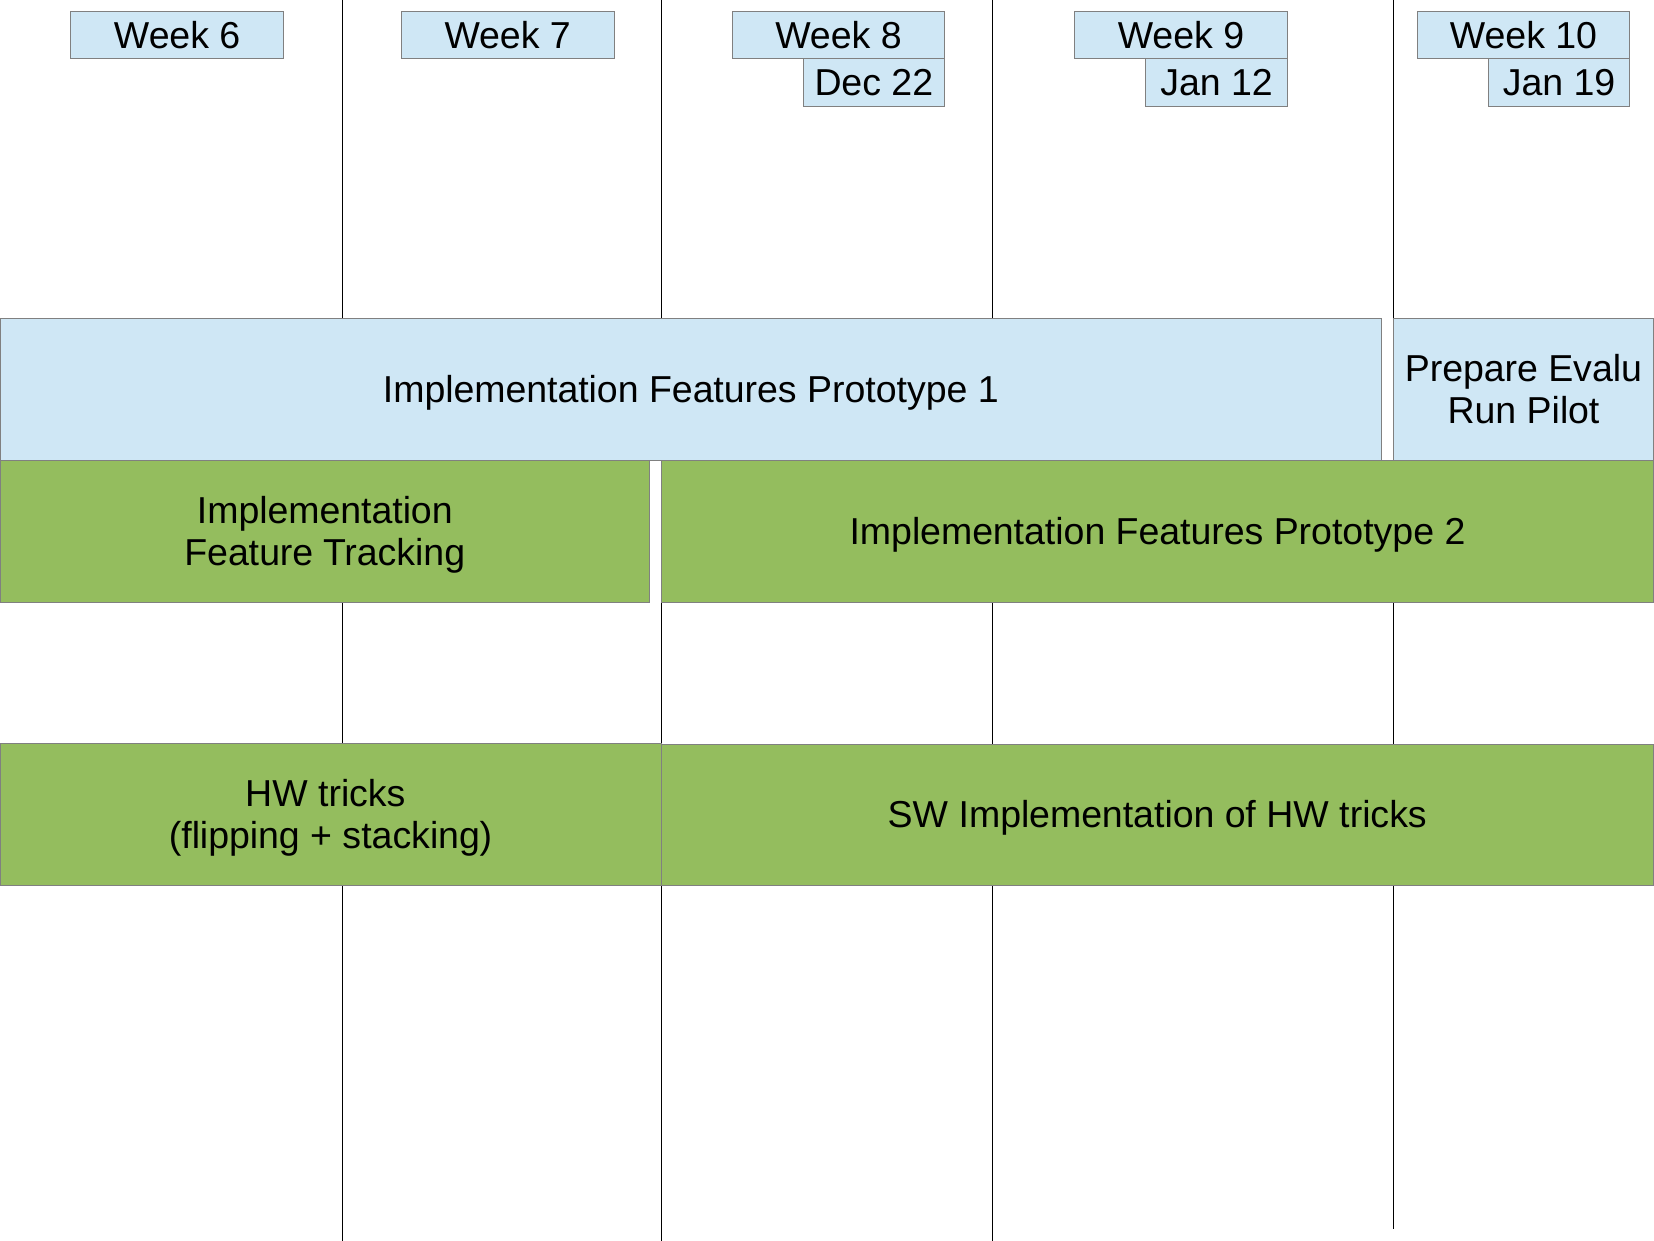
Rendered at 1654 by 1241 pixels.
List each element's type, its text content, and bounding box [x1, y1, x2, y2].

text_box Implementation Feature Tracking [0, 461, 650, 603]
text_box Jan 19 [1488, 58, 1630, 107]
text_box Week 9 [1074, 11, 1288, 59]
text_box Week 8 [732, 11, 945, 59]
text_box Dec 22 [803, 58, 945, 107]
text_box SW Implementation of HW tricks [661, 744, 1654, 886]
text_box Implementation Features Prototype 2 [661, 460, 1654, 603]
text_box Week 7 [401, 11, 615, 59]
text_box Prepare Evalu Run Pilot [1393, 318, 1654, 461]
text_box Jan 12 [1145, 58, 1288, 107]
text_box Implementation Features Prototype 1 [0, 318, 1382, 461]
text_box Week 6 [70, 11, 284, 59]
text_box HW tricks (flipping + stacking) [0, 743, 662, 886]
text_box Week 10 [1417, 11, 1630, 59]
